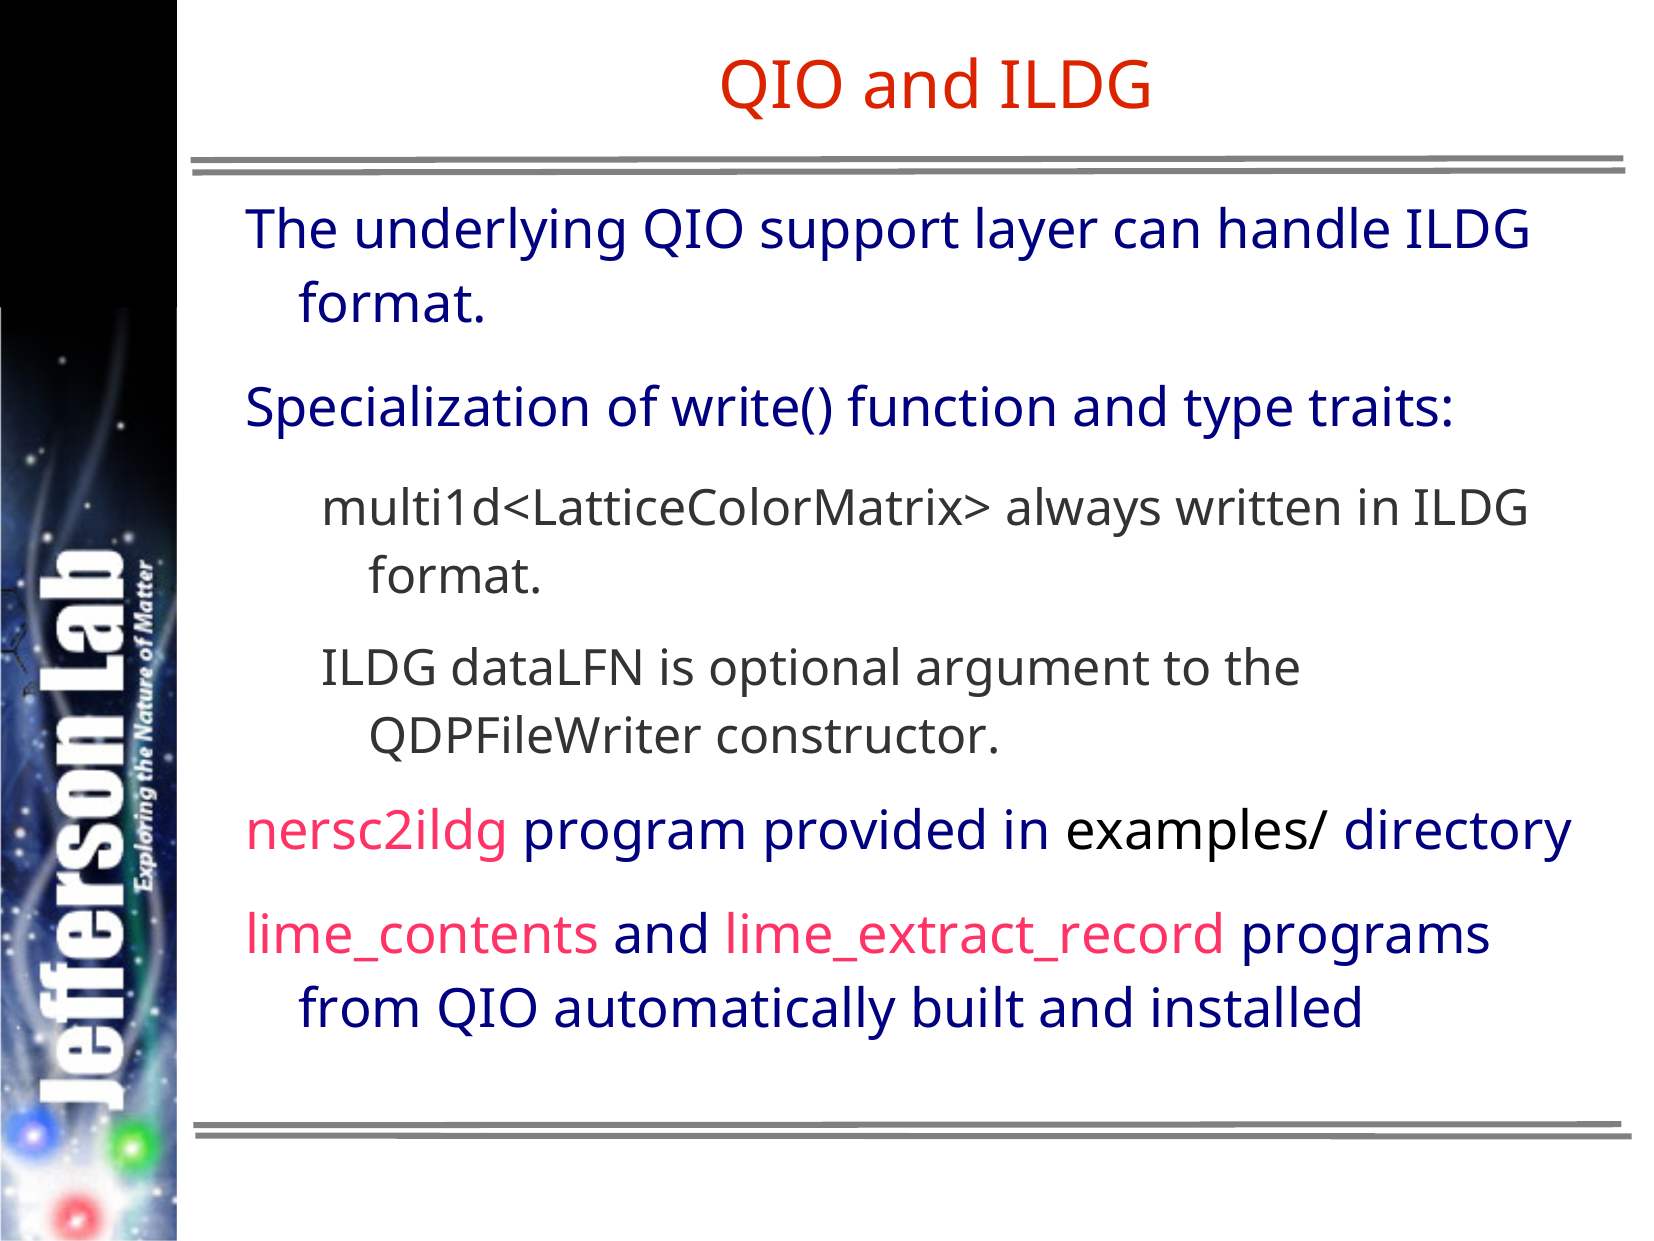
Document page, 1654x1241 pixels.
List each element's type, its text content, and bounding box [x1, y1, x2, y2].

picture [2, 308, 176, 1240]
title QIO and ILDG [235, 17, 1638, 149]
list The underlying QIO support layer can handle ILDG format. Specialization of write() function and type traits: multi1d<LatticeColorMatrix> always written in ILDG format. ILDG dataLFN is optional argument to the QDPFileWriter constructor. nersc2ildg program provided in examples/ directory lime_contents and lime_extract_record programs from QIO automatically built and installed [227, 190, 1628, 1100]
